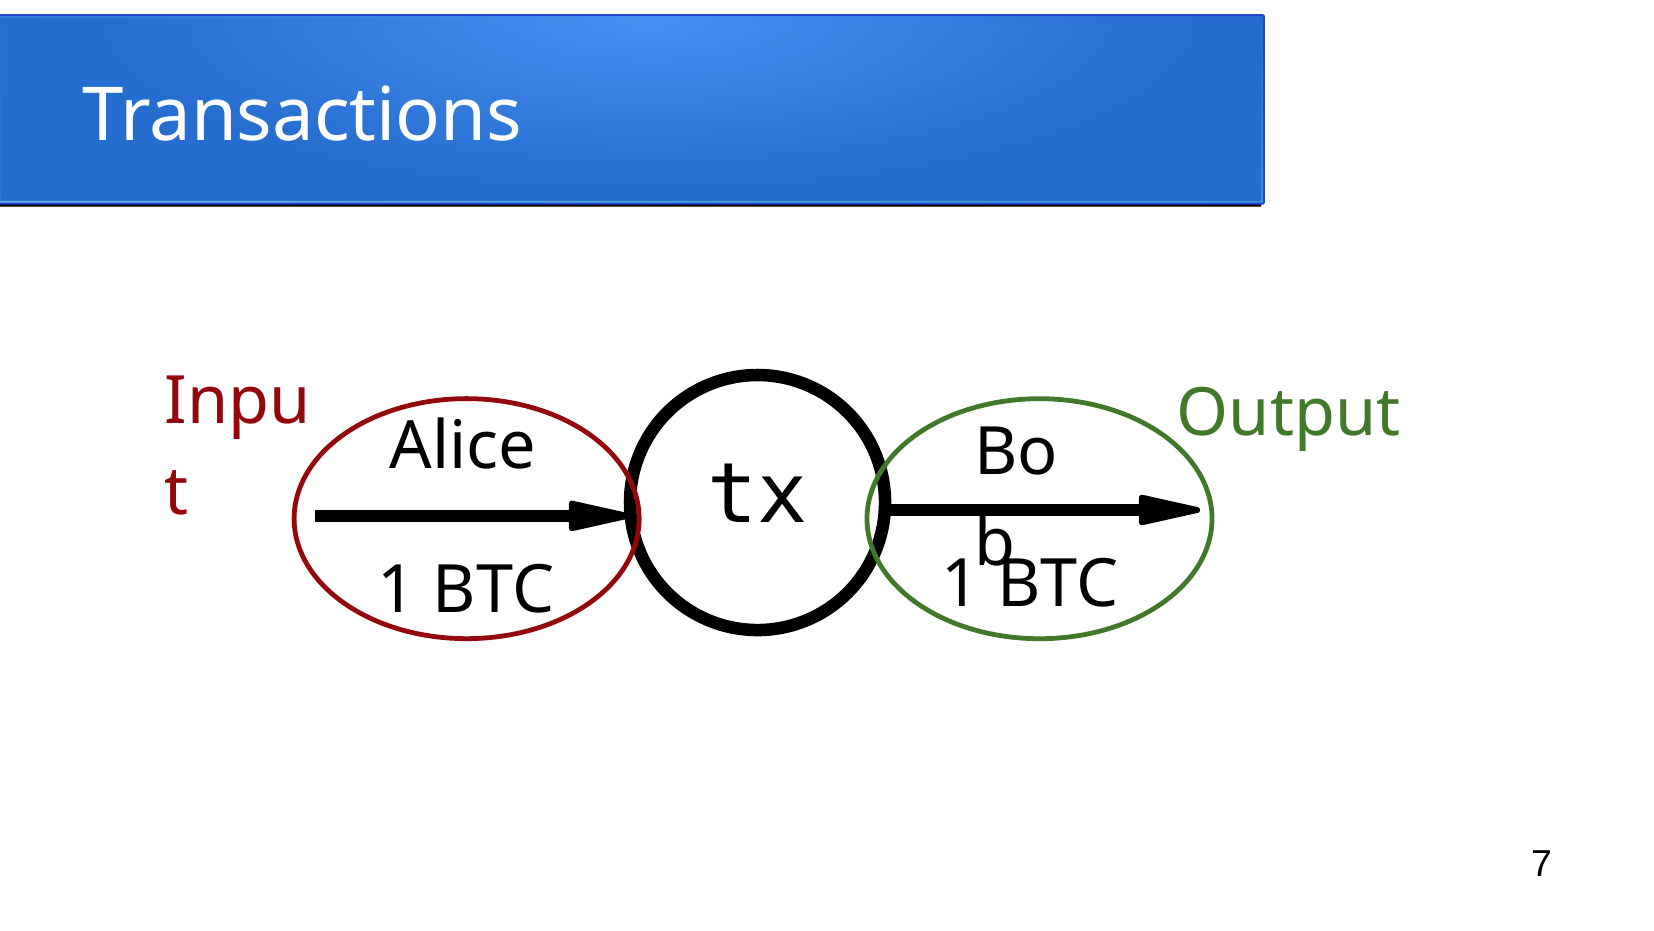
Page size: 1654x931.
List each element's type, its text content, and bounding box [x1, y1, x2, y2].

text_box Input [149, 345, 345, 448]
text_box tx [693, 438, 829, 551]
text_box 1 BTC [926, 528, 1137, 636]
text_box Output [1161, 356, 1417, 459]
text_box Alice [374, 402, 555, 493]
text_box Bob [959, 402, 1110, 528]
text_box 1 BTC [362, 534, 573, 636]
text_box 1 BTC [926, 613, 1137, 719]
title Transactions [82, 35, 1235, 189]
text_box Alice [374, 390, 555, 414]
text_box 1 BTC [362, 617, 573, 725]
text_box Bob [959, 395, 1110, 409]
